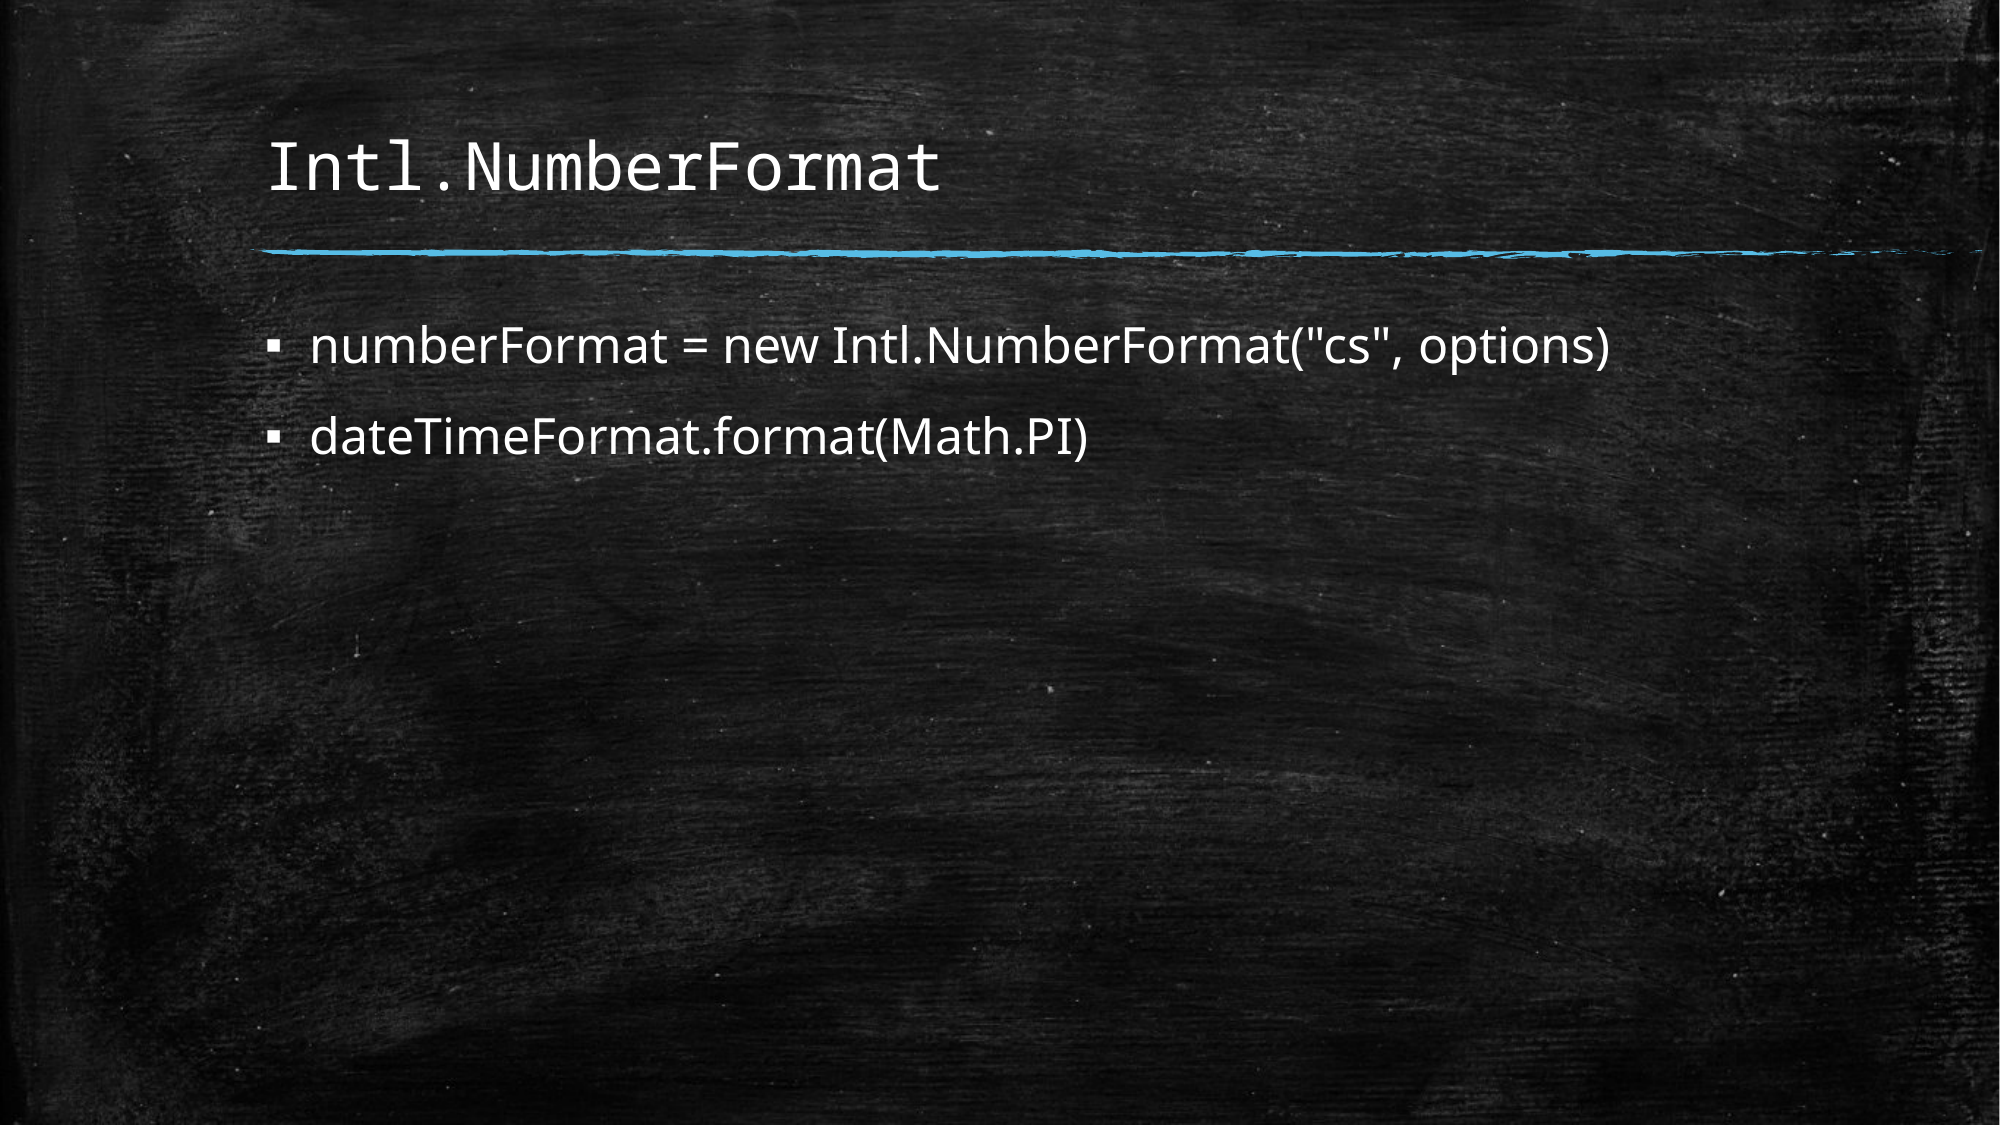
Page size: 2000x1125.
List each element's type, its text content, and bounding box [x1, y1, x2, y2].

list numberFormat = new Intl.NumberFormat("cs", options) dateTimeFormat.format(Math.PI) [249, 312, 1750, 1013]
picture [0, 0, 2000, 1125]
title Intl.NumberFormat [249, 45, 1750, 213]
